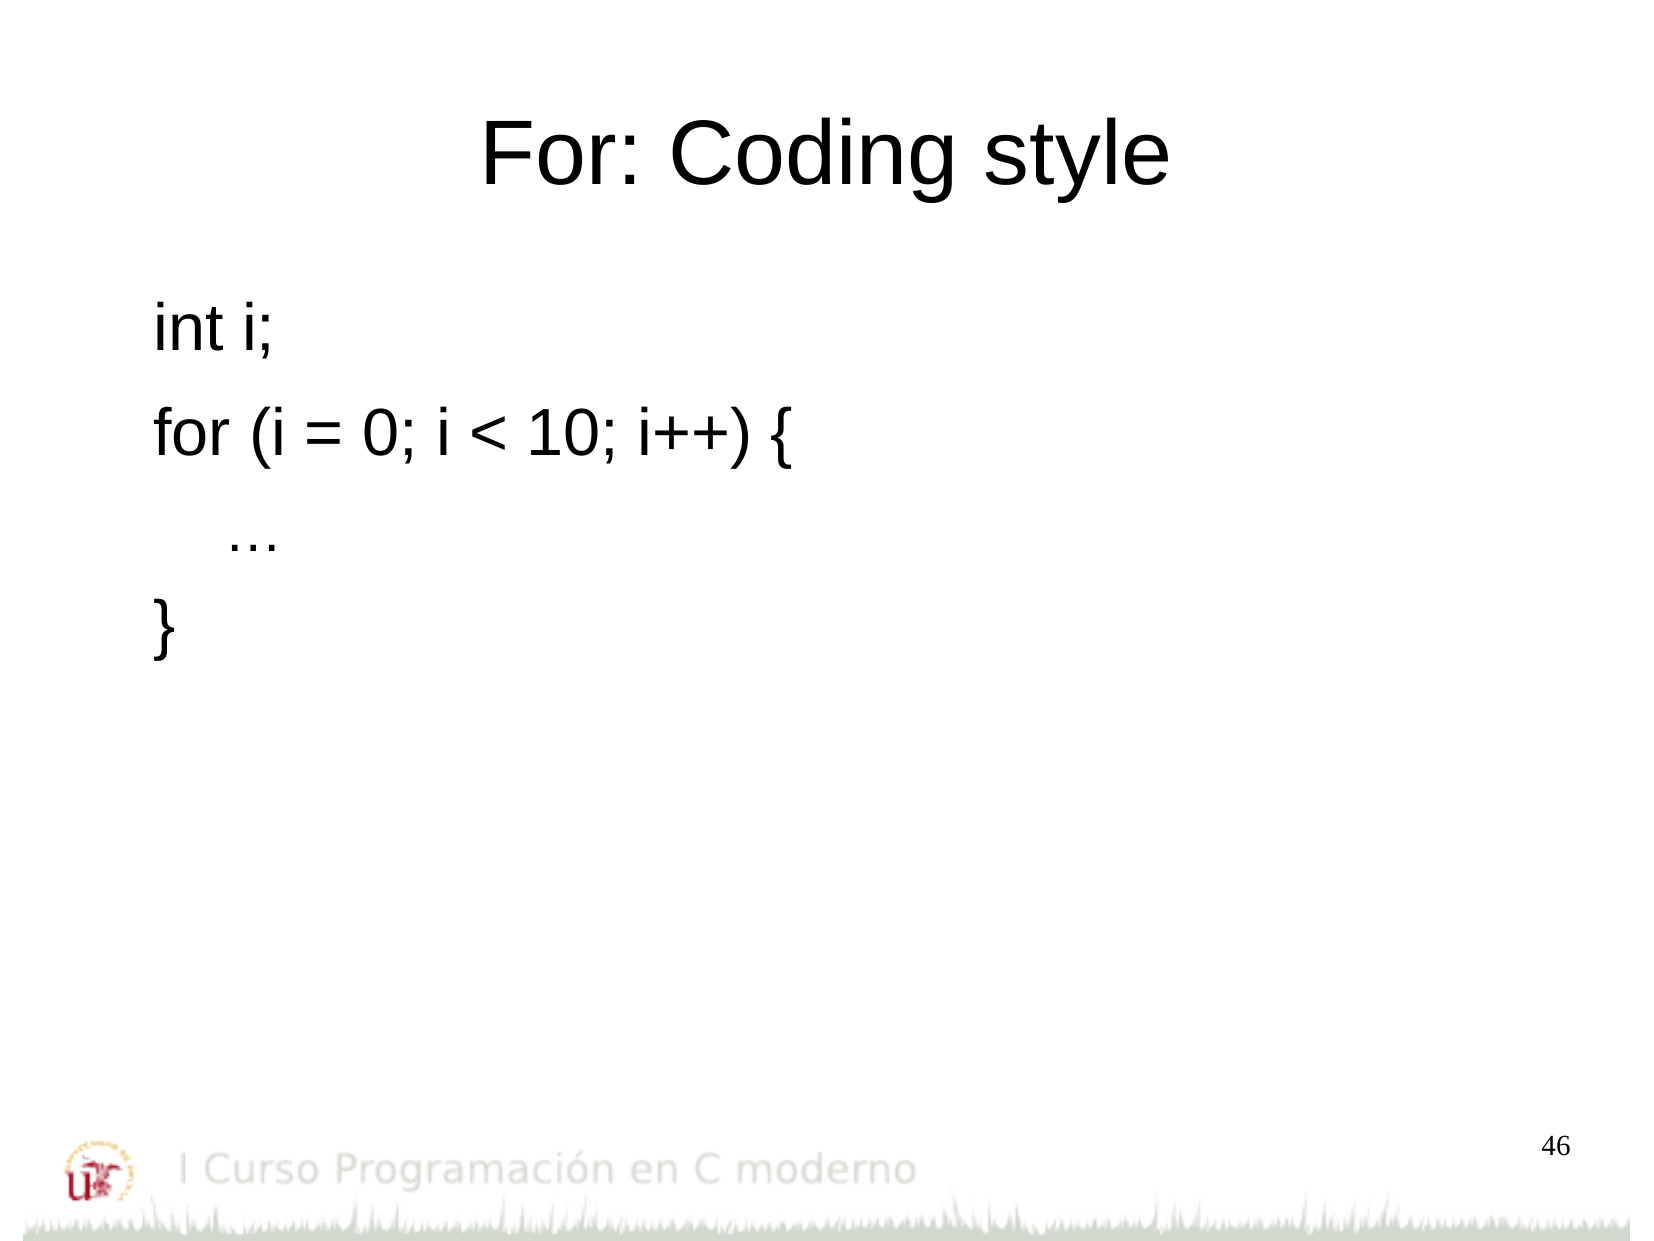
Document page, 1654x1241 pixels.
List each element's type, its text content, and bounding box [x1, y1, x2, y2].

title For: Coding style [82, 49, 1571, 257]
list int i; for (i = 0; i < 10; i++) { … } [82, 290, 1538, 1010]
picture [23, 1136, 1630, 1241]
